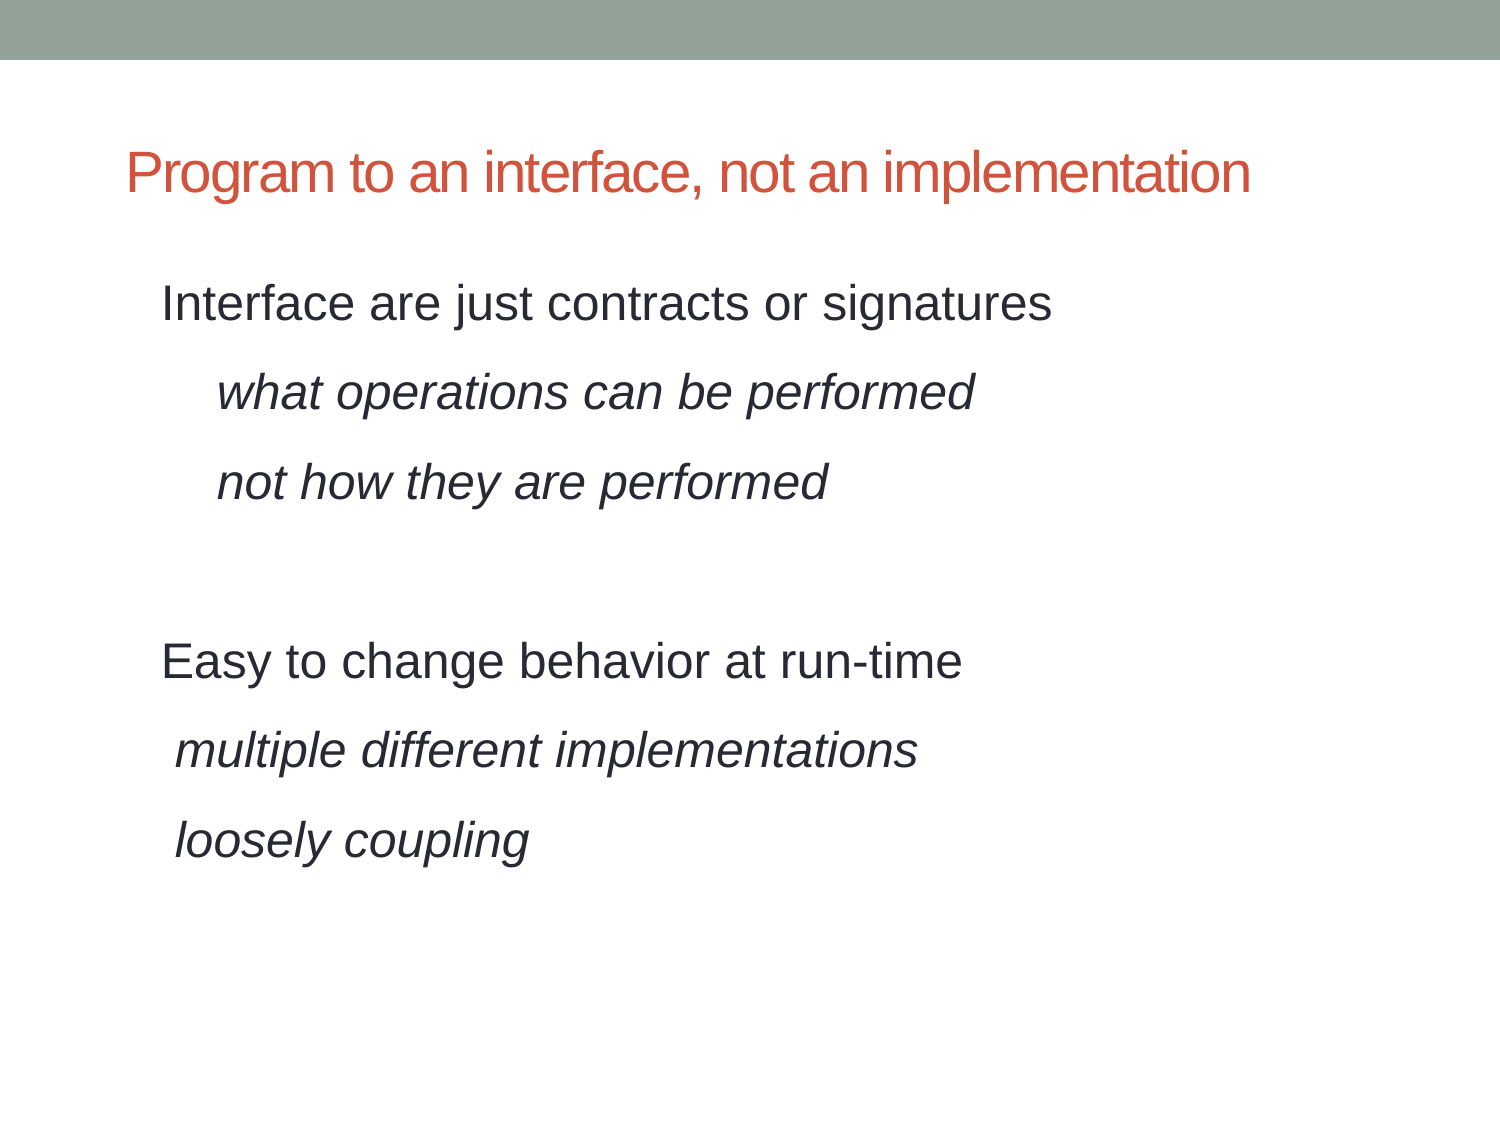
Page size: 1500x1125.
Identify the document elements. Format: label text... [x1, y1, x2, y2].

list Interface are just contracts or signatures what operations can be performed not how they are performed Easy to change behavior at run-time multiple different implementations loosely coupling [75, 262, 1425, 1063]
title Program to an interface, not an implementation [75, 87, 1425, 250]
